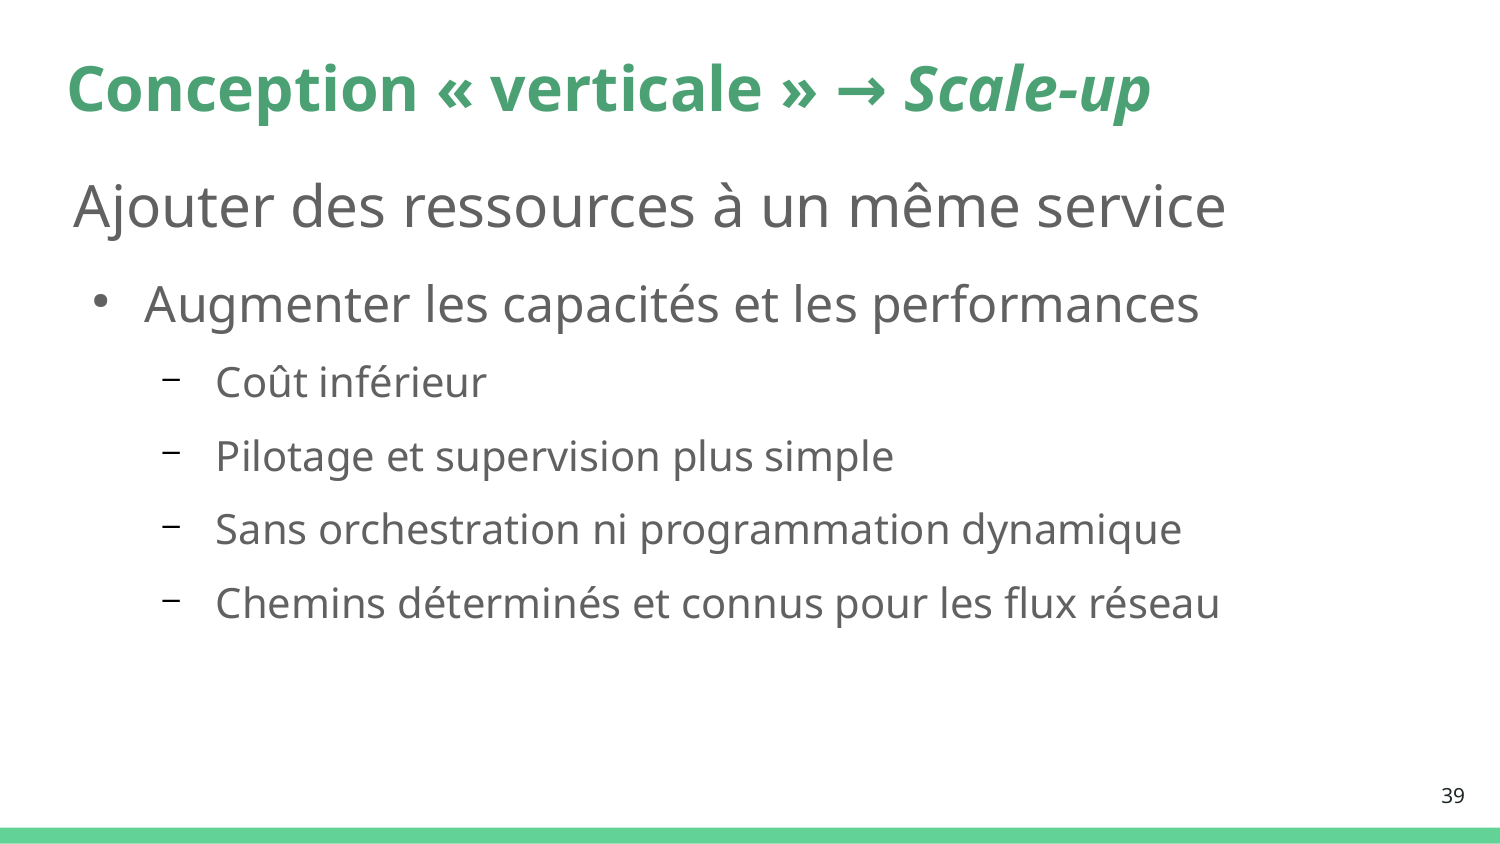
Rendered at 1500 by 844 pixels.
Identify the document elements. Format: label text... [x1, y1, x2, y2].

title Conception « verticale » → Scale-up [51, 23, 1449, 117]
list Ajouter des ressources à un même service Augmenter les capacités et les performances Coût inférieur Pilotage et supervision plus simple Sans orchestration ni programmation dynamique Chemins déterminés et connus pour les flux réseau [59, 144, 1380, 805]
slide_number <numéro> [1389, 764, 1480, 830]
